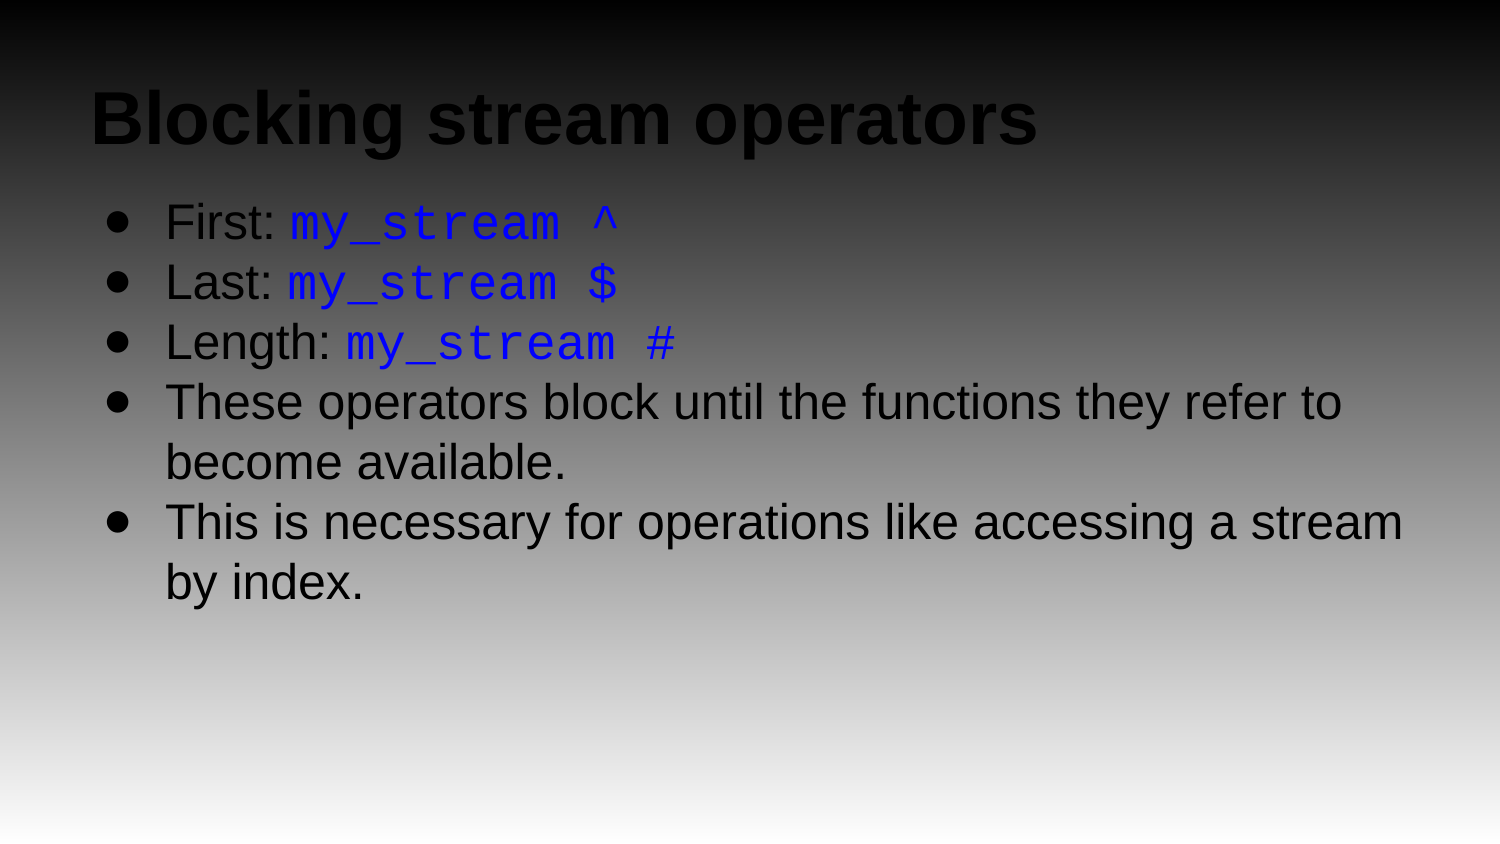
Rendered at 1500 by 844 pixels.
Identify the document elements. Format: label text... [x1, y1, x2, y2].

list First: my_stream ^ Last: my_stream $ Length: my_stream # These operators block until the functions they refer to become available. This is necessary for operations like accessing a stream by index. [75, 174, 1425, 786]
title Blocking stream operators [75, 33, 1425, 174]
